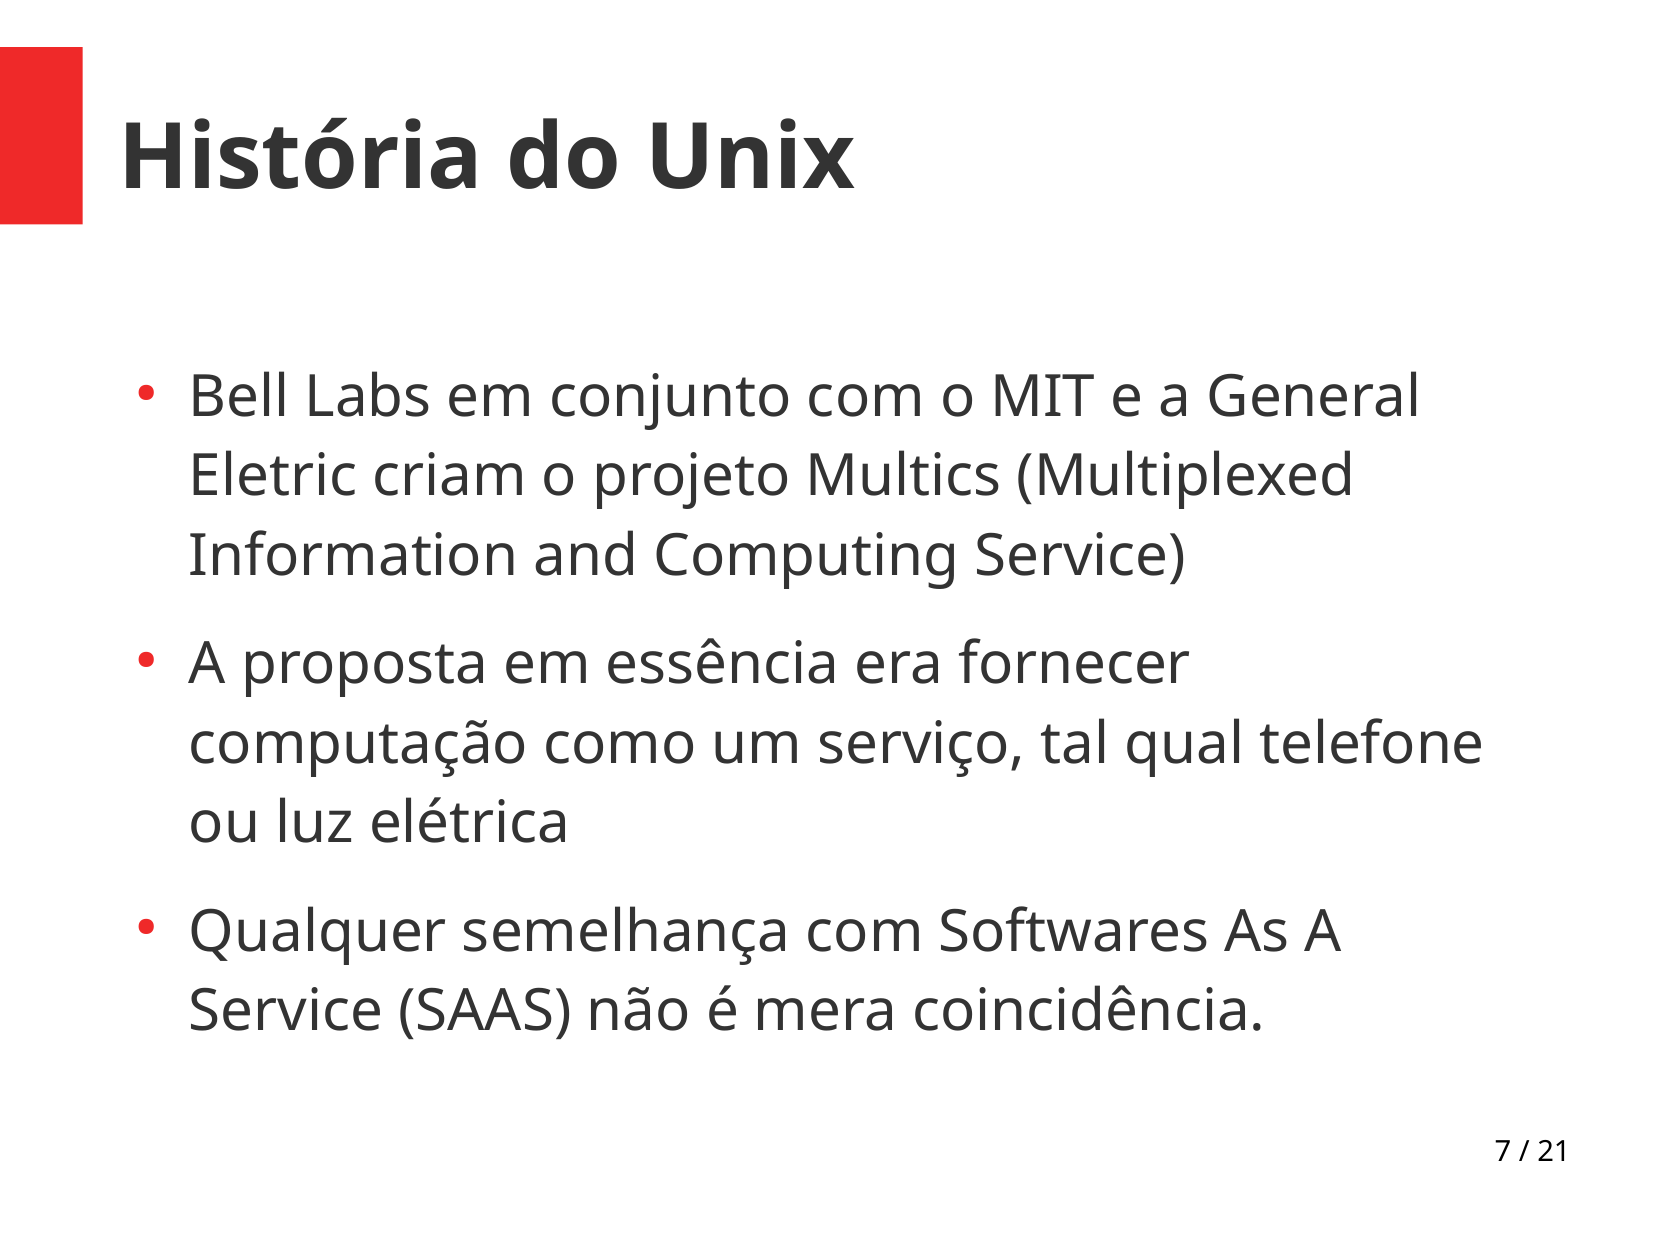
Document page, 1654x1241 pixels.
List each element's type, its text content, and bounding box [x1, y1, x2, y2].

title História do Unix [118, 49, 1571, 257]
list Bell Labs em conjunto com o MIT e a General Eletric criam o projeto Multics (Multiplexed Information and Computing Service) A proposta em essência era fornecer computação como um serviço, tal qual telefone ou luz elétrica Qualquer semelhança com Softwares As A Service (SAAS) não é mera coincidência. [118, 354, 1536, 1074]
